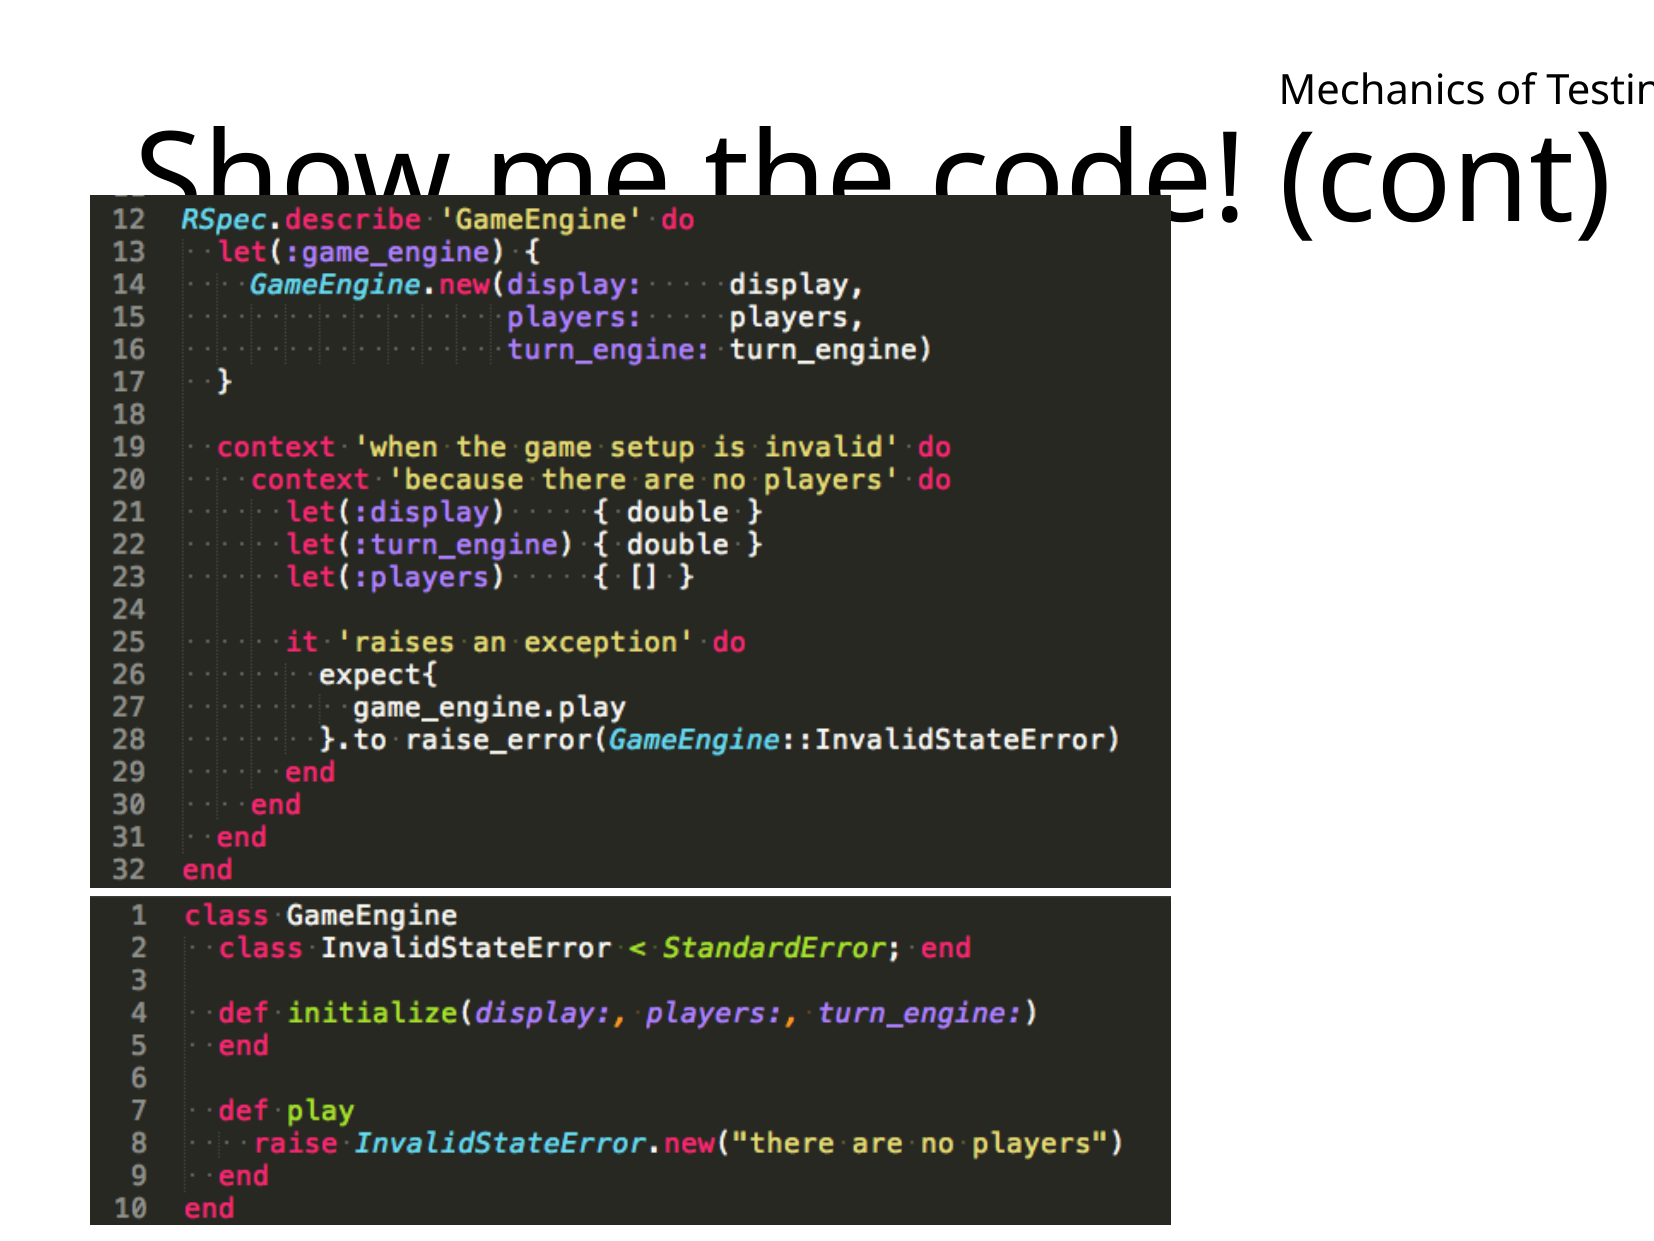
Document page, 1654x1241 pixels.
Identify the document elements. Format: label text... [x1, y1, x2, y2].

text_box Mechanics of Testing [1263, 51, 1603, 106]
picture [90, 195, 1171, 888]
text_box Show me the code! (cont) [120, 80, 1508, 211]
picture [90, 896, 1171, 1225]
